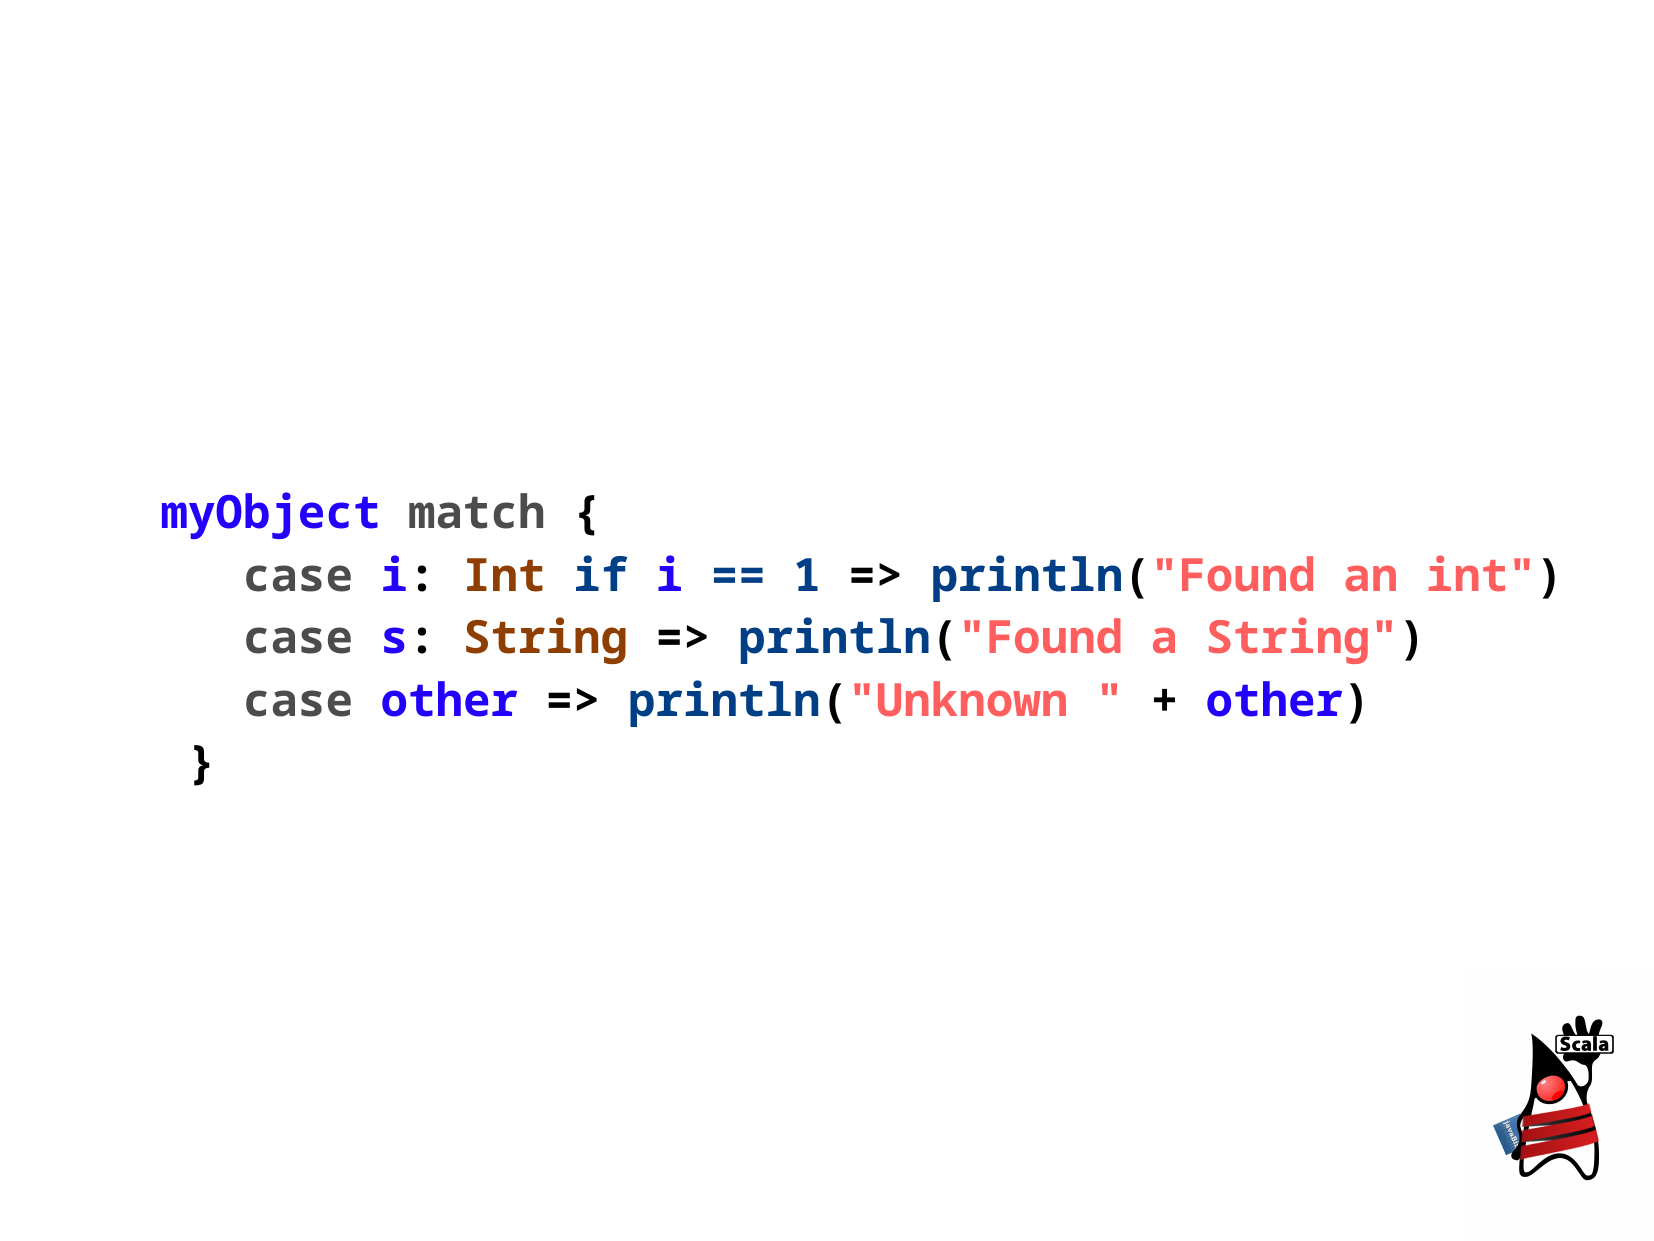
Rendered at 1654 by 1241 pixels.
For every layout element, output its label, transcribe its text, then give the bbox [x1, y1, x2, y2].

picture [1462, 969, 1654, 1241]
text_box myObject match { case i: Int if i == 1 => println("Found an int") case s: String => println("Found a String") case other => println("Unknown " + other) } [118, 472, 1654, 746]
